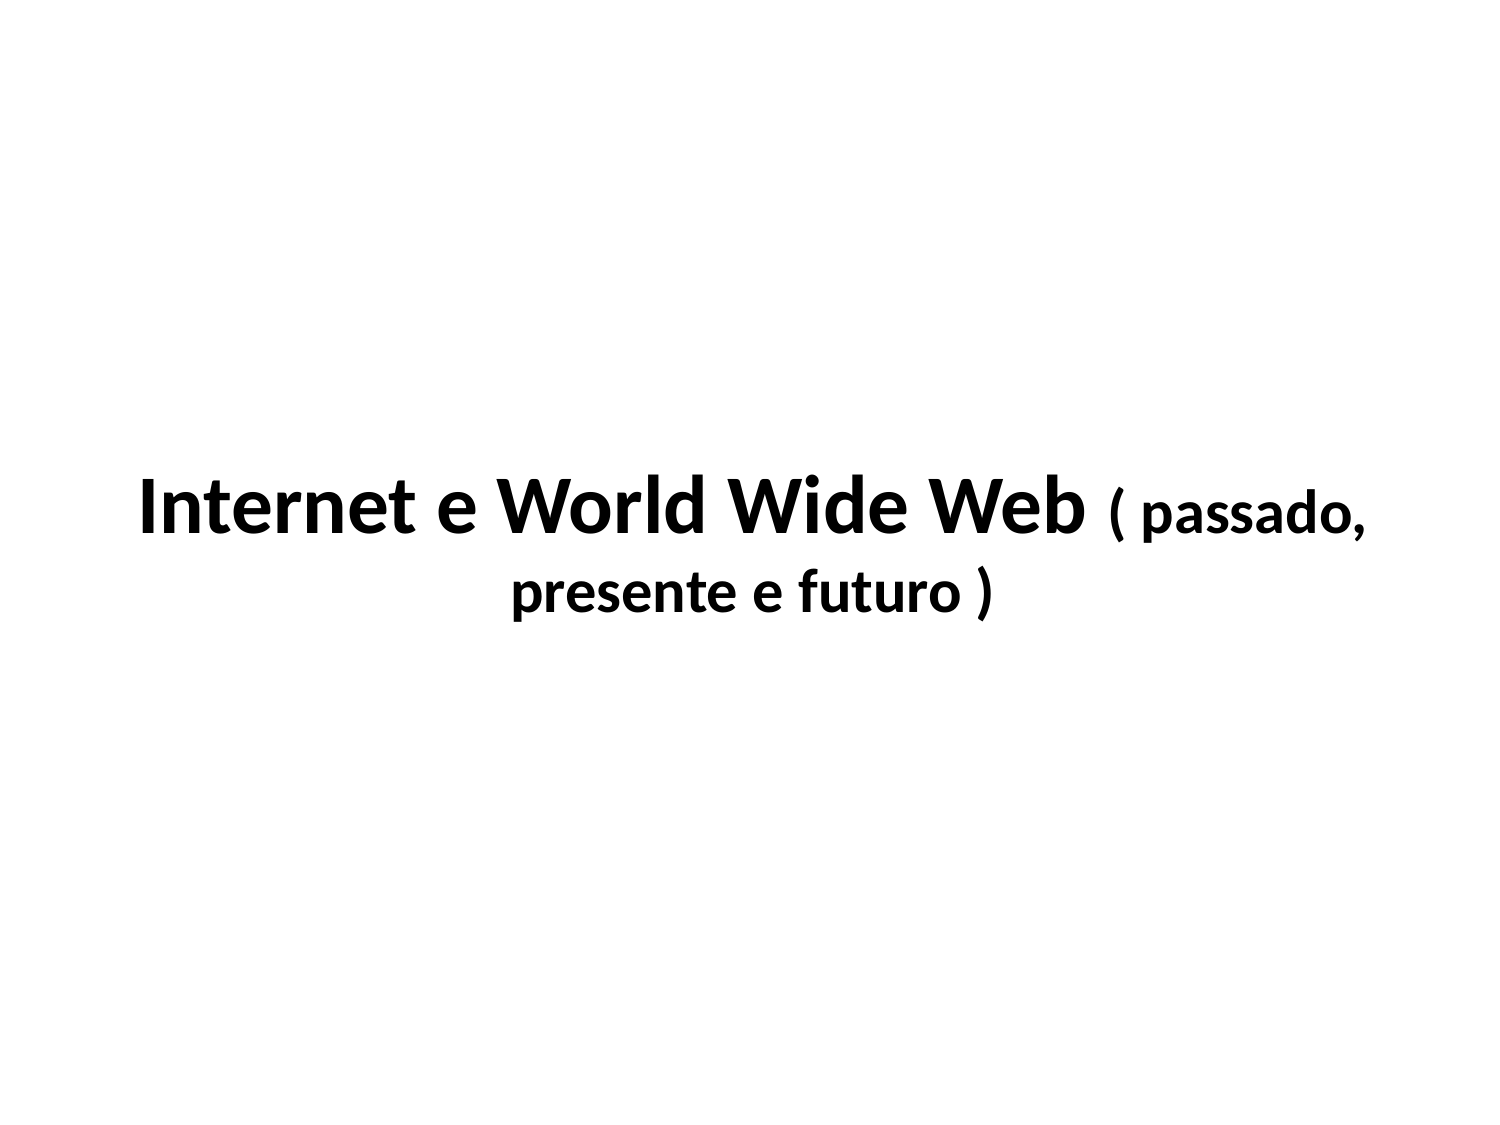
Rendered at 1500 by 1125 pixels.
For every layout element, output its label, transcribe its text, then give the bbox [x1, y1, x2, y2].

text_box Internet e World Wide Web ( passado, presente e futuro ) [88, 442, 1418, 633]
